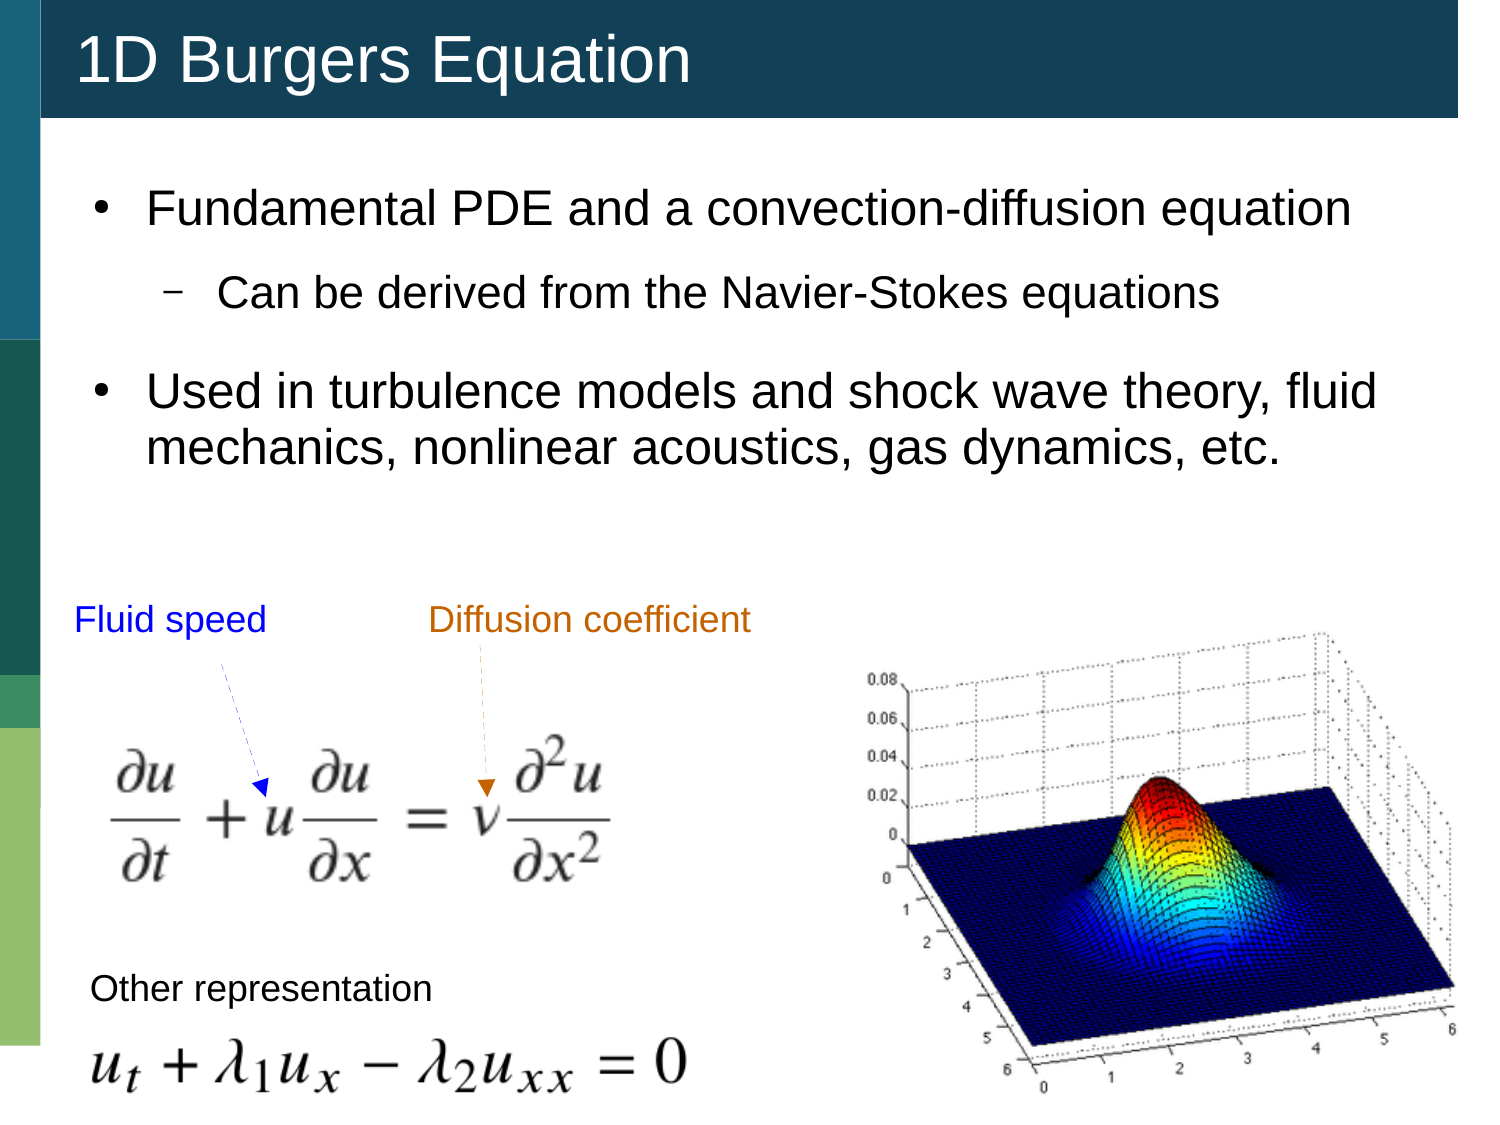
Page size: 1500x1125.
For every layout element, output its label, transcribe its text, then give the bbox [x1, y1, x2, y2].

list Fundamental PDE and a convection-diffusion equation Can be derived from the Navier-Stokes equations Used in turbulence models and shock wave theory, fluid mechanics, nonlinear acoustics, gas dynamics, etc. [75, 179, 1500, 1125]
picture [77, 1029, 691, 1105]
text_box Other representation [75, 960, 448, 1017]
text_box Fluid speed [59, 590, 370, 699]
title 1D Burgers Equation [75, 0, 1458, 118]
text_box Diffusion coefficient [413, 590, 796, 676]
picture [854, 622, 1476, 1096]
picture [92, 723, 635, 916]
